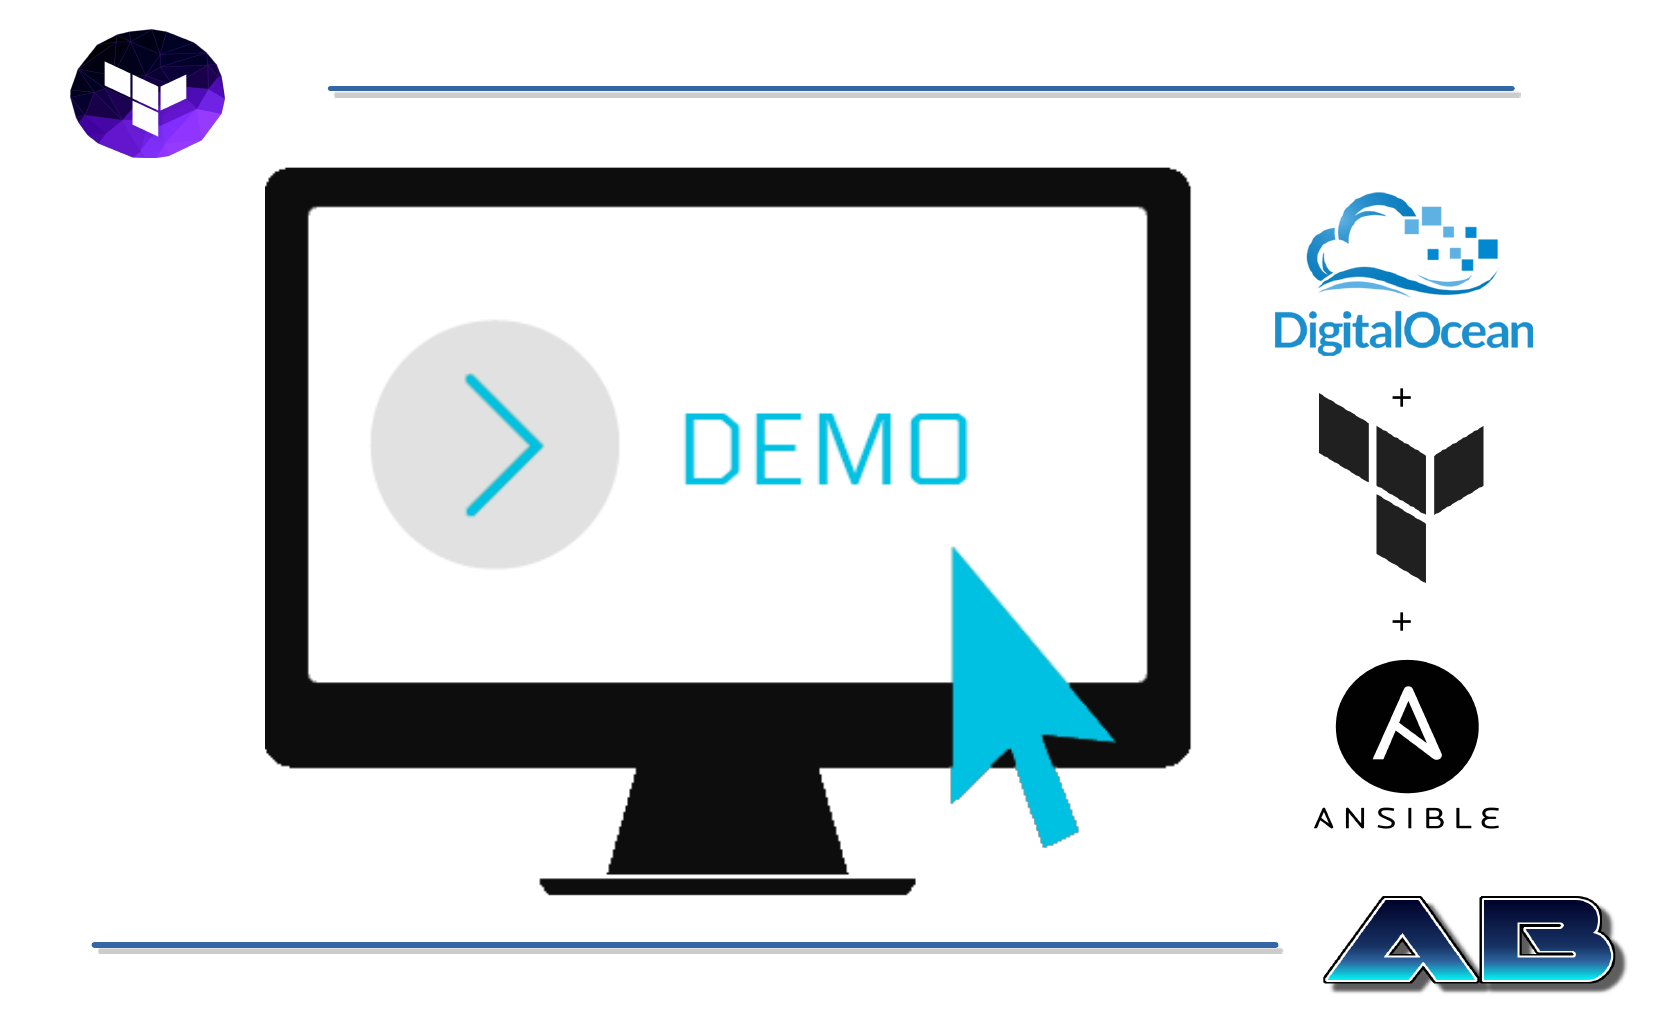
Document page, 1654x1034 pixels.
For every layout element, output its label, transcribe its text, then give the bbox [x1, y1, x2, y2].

picture [70, 29, 225, 158]
picture [265, 147, 1204, 898]
picture [1293, 641, 1518, 851]
picture [1249, 171, 1554, 373]
picture [1318, 393, 1484, 583]
text_box + [1375, 368, 1428, 426]
text_box + [1376, 593, 1428, 651]
picture [1322, 896, 1630, 996]
